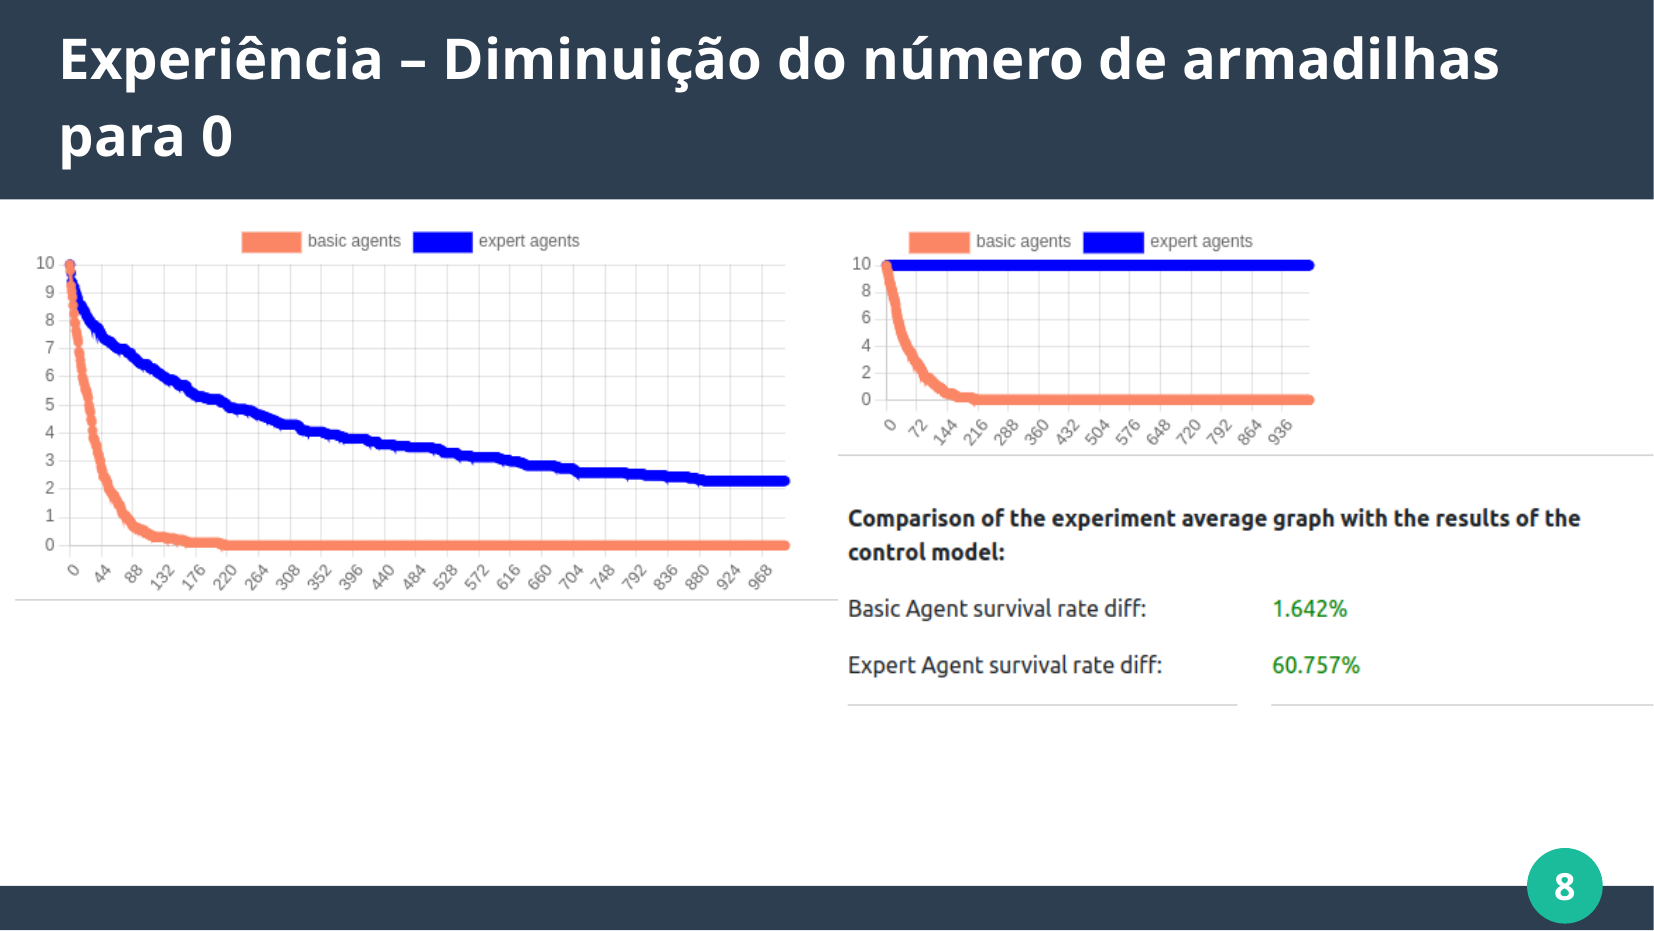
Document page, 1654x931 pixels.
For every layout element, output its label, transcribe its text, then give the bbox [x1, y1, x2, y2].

title Experiência – Diminuição do número de armadilhas para 0 [58, 36, 1595, 155]
picture [0, 219, 1654, 840]
